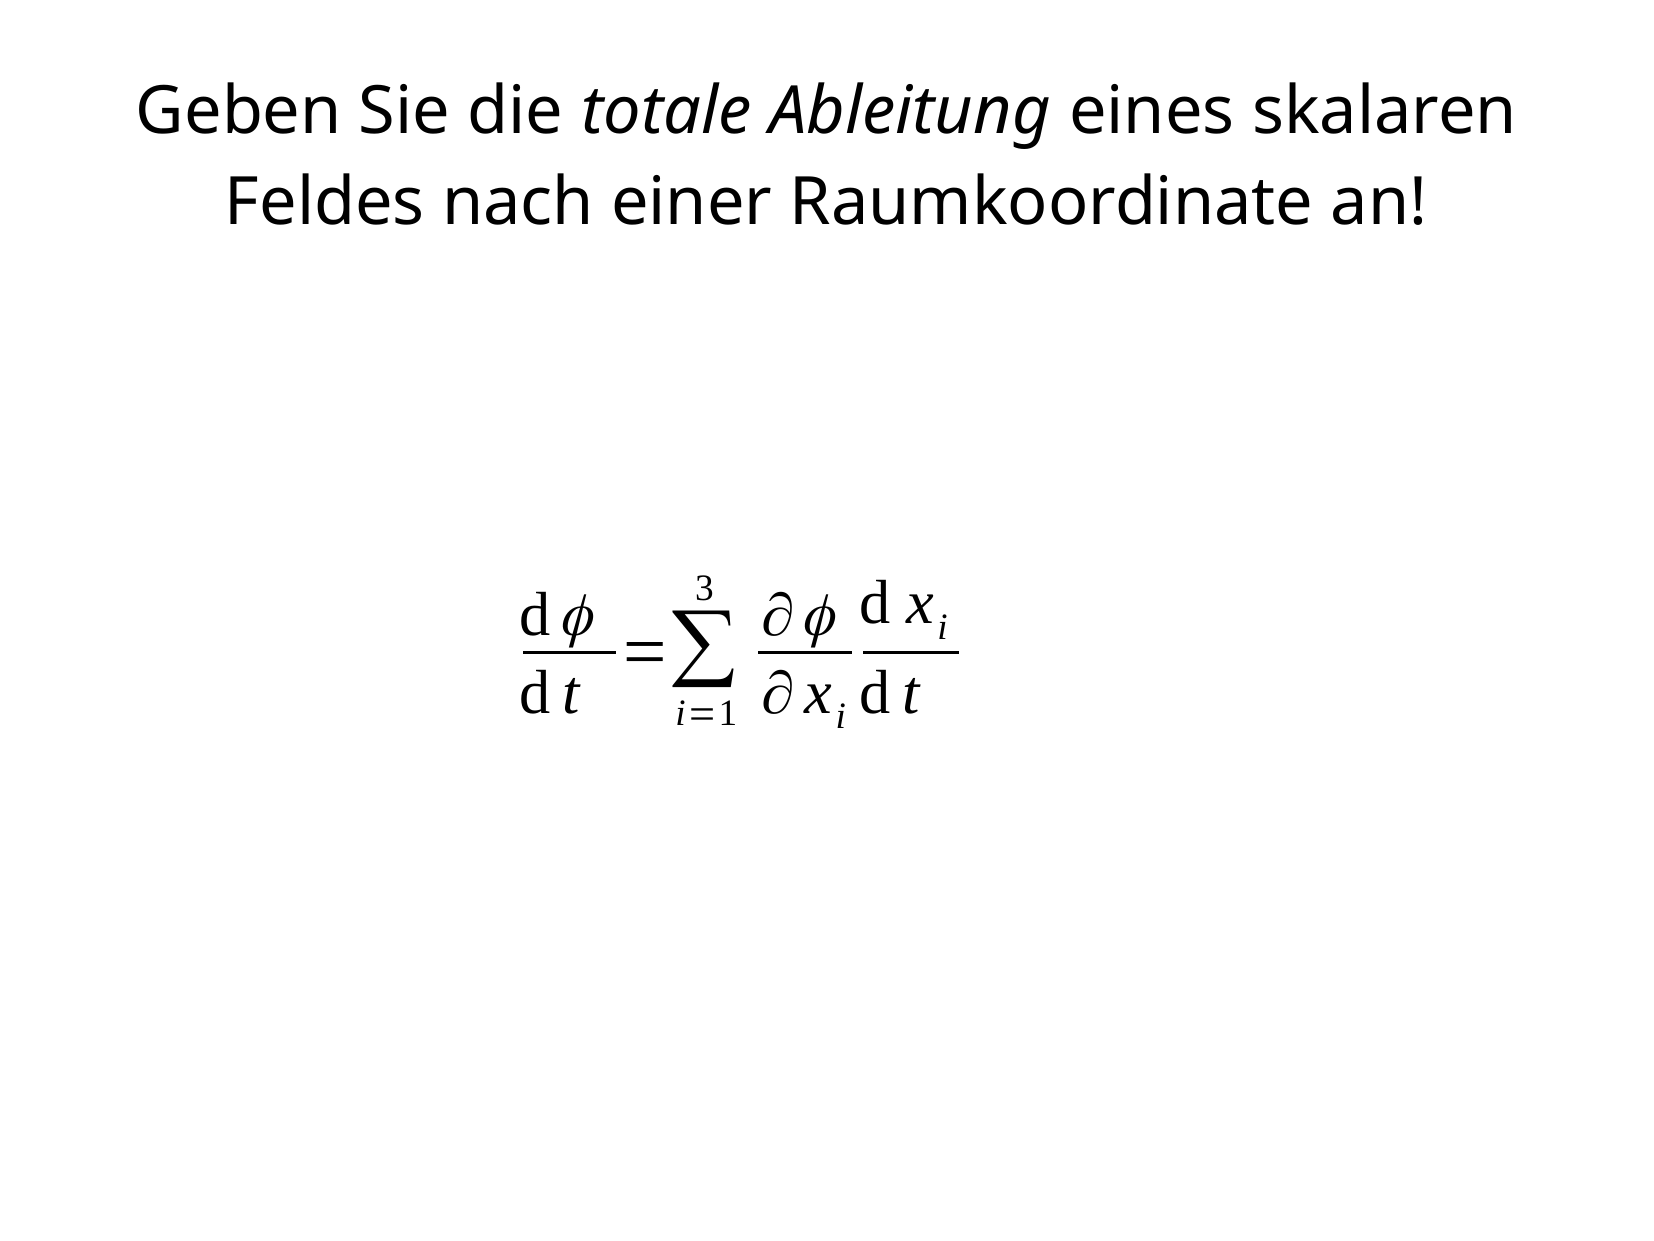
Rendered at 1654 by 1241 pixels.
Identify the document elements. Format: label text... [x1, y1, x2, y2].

title Geben Sie die totale Ableitung eines skalaren Feldes nach einer Raumkoordinate an! [82, 49, 1571, 257]
chart [503, 564, 977, 739]
